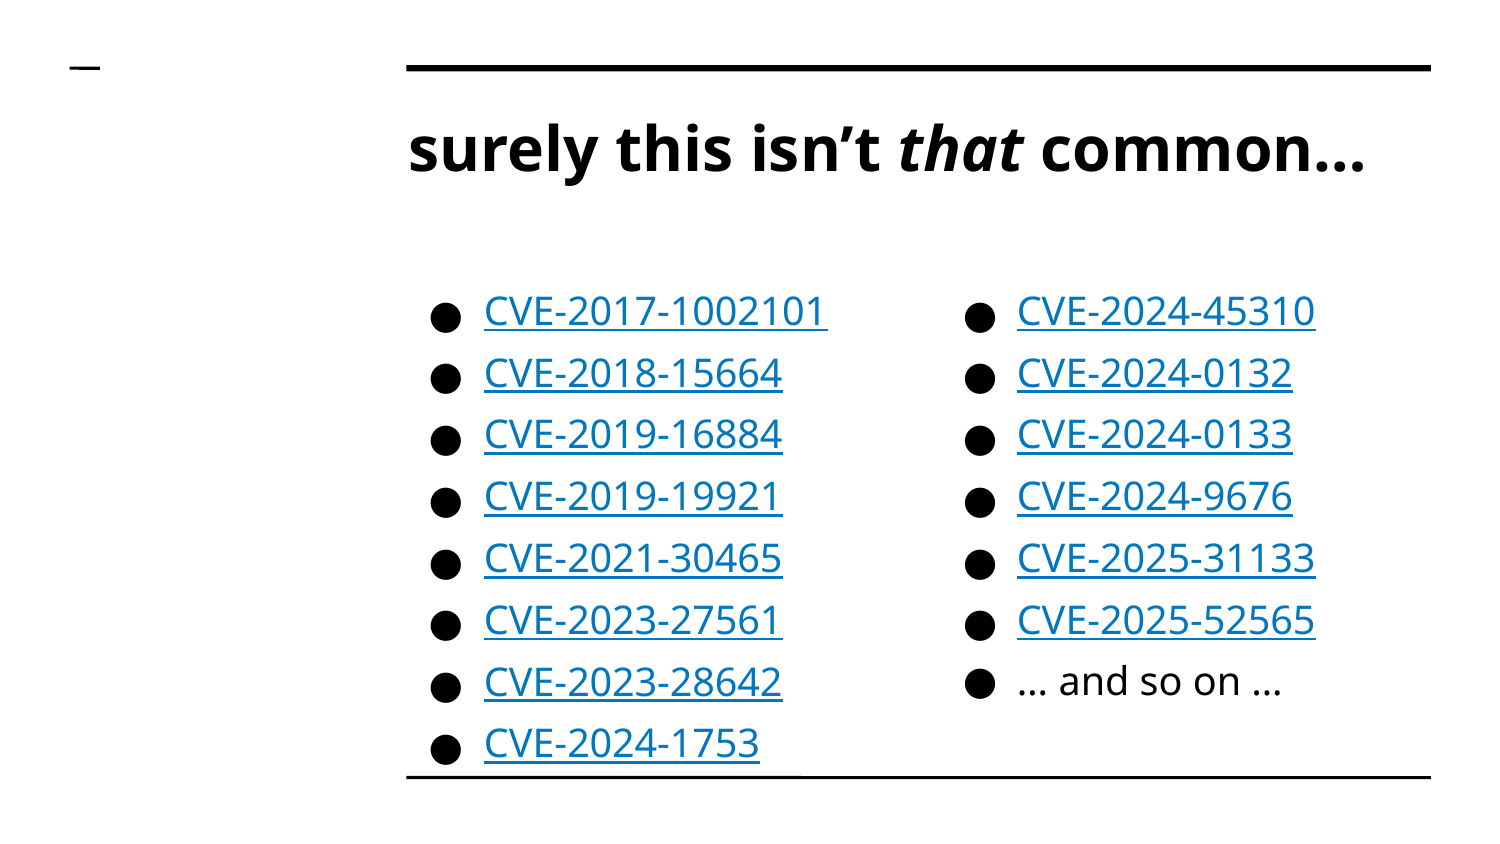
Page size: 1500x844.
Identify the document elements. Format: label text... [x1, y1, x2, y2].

list CVE-2017-1002101 CVE-2018-15664 CVE-2019-16884 CVE-2019-19921 CVE-2021-30465 CVE-2023-27561 CVE-2023-28642 CVE-2024-1753 [393, 262, 898, 756]
list CVE-2024-45310 CVE-2024-0132 CVE-2024-0133 CVE-2024-9676 CVE-2025-31133 CVE-2025-52565 … and so on … [926, 262, 1431, 756]
title surely this isn’t that common… [393, 94, 1431, 199]
